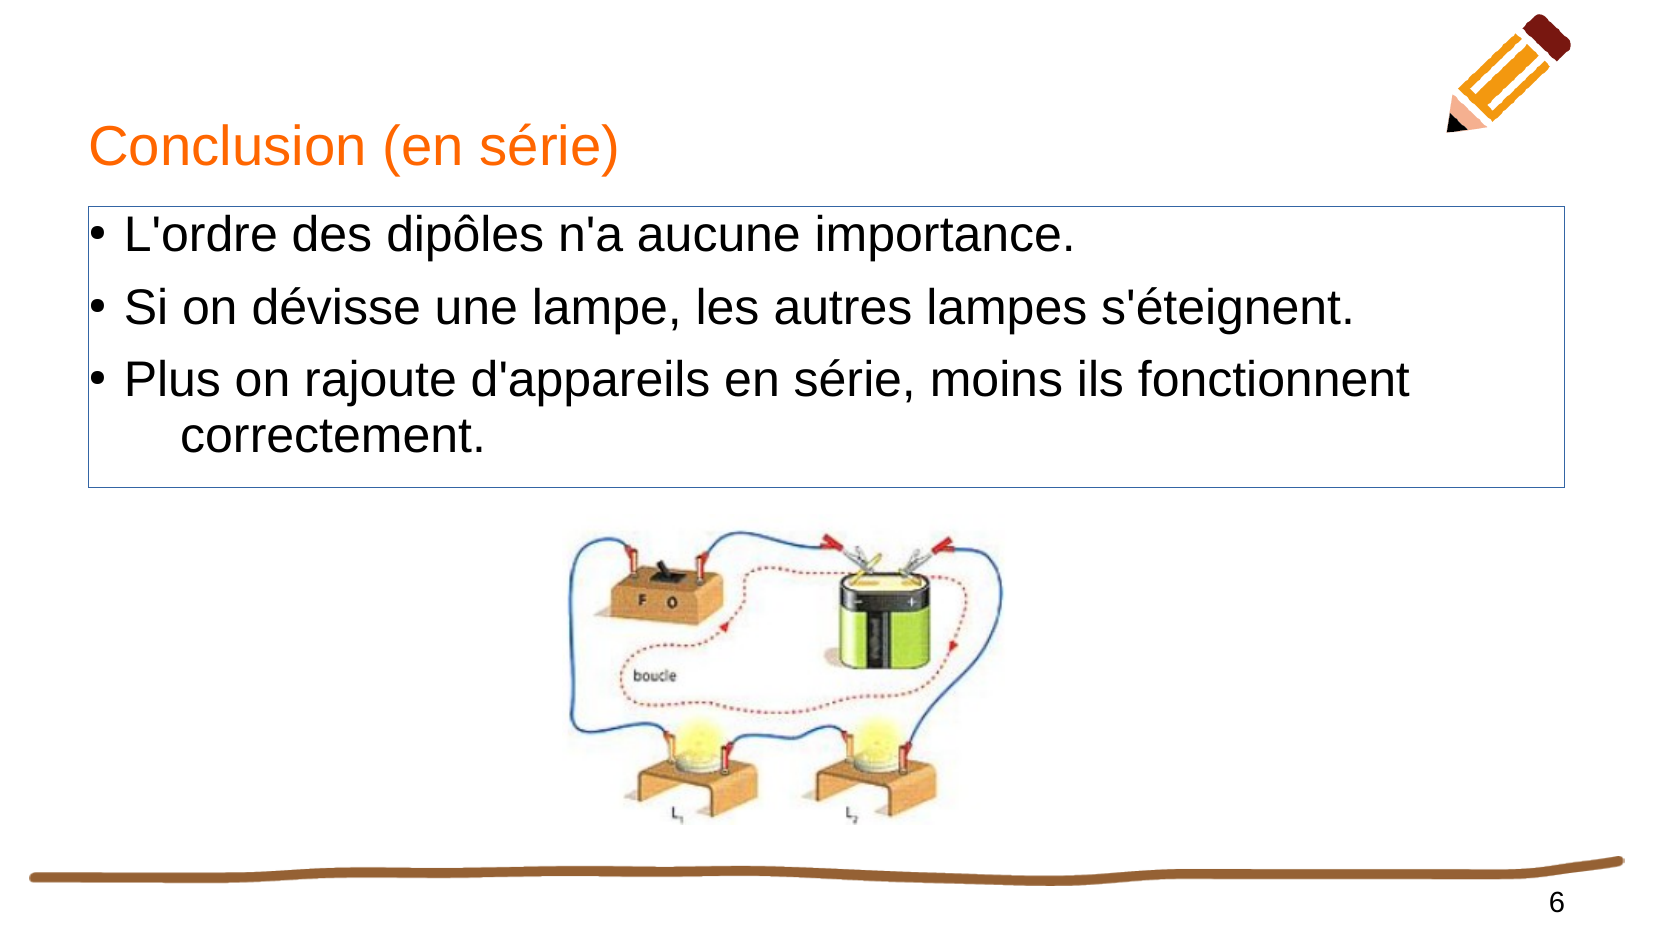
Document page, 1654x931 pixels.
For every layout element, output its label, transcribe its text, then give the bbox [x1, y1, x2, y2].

title Conclusion (en série) [88, 94, 1447, 198]
list L'ordre des dipôles n'a aucune importance. Si on dévisse une lampe, les autres lampes s'éteignent. Plus on rajoute d'appareils en série, moins ils fonctionnent correctement. [88, 206, 1565, 488]
picture [562, 514, 1008, 826]
picture [29, 856, 1625, 886]
picture [1446, 14, 1571, 133]
